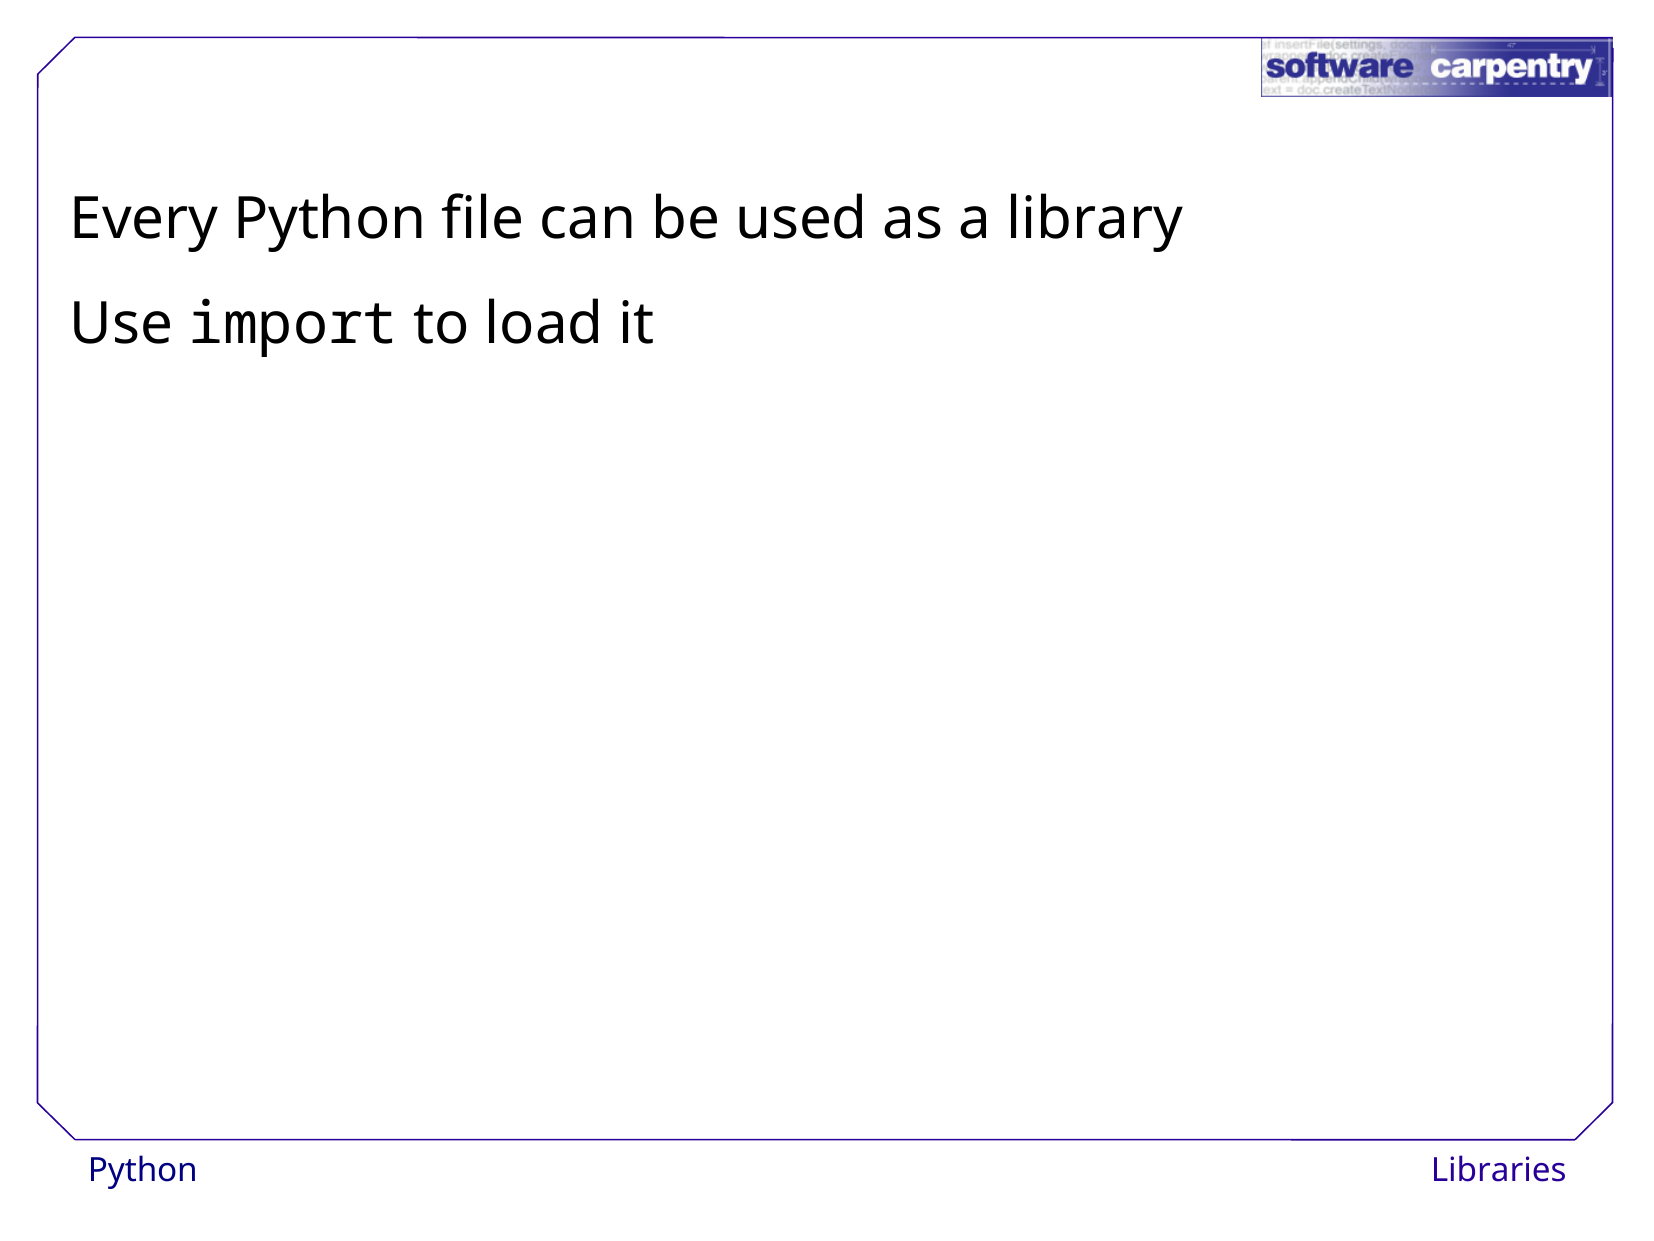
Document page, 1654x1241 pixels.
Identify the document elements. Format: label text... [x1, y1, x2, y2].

picture [1261, 39, 1613, 97]
text_box Every Python file can be used as a library Use import to load it [54, 137, 1349, 364]
